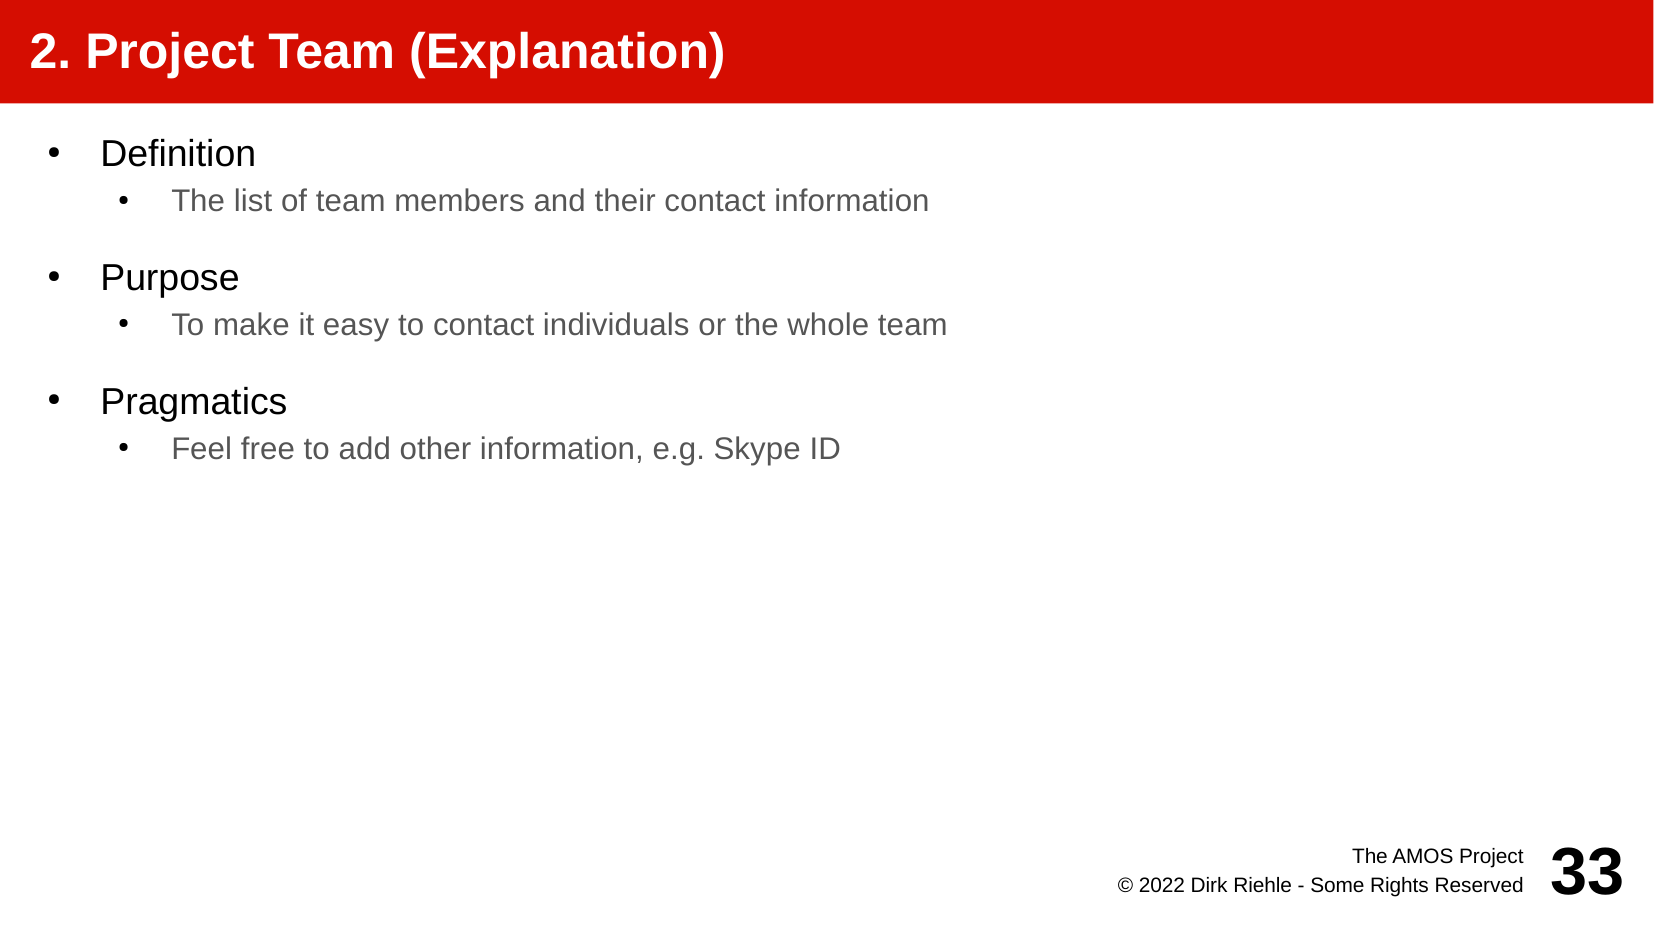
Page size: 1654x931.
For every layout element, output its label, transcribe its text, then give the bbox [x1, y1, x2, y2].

title 2. Project Team (Explanation) [0, 0, 1654, 104]
list Definition The list of team members and their contact information Purpose To make it easy to contact individuals or the whole team Pragmatics Feel free to add other information, e.g. Skype ID [29, 132, 1625, 813]
